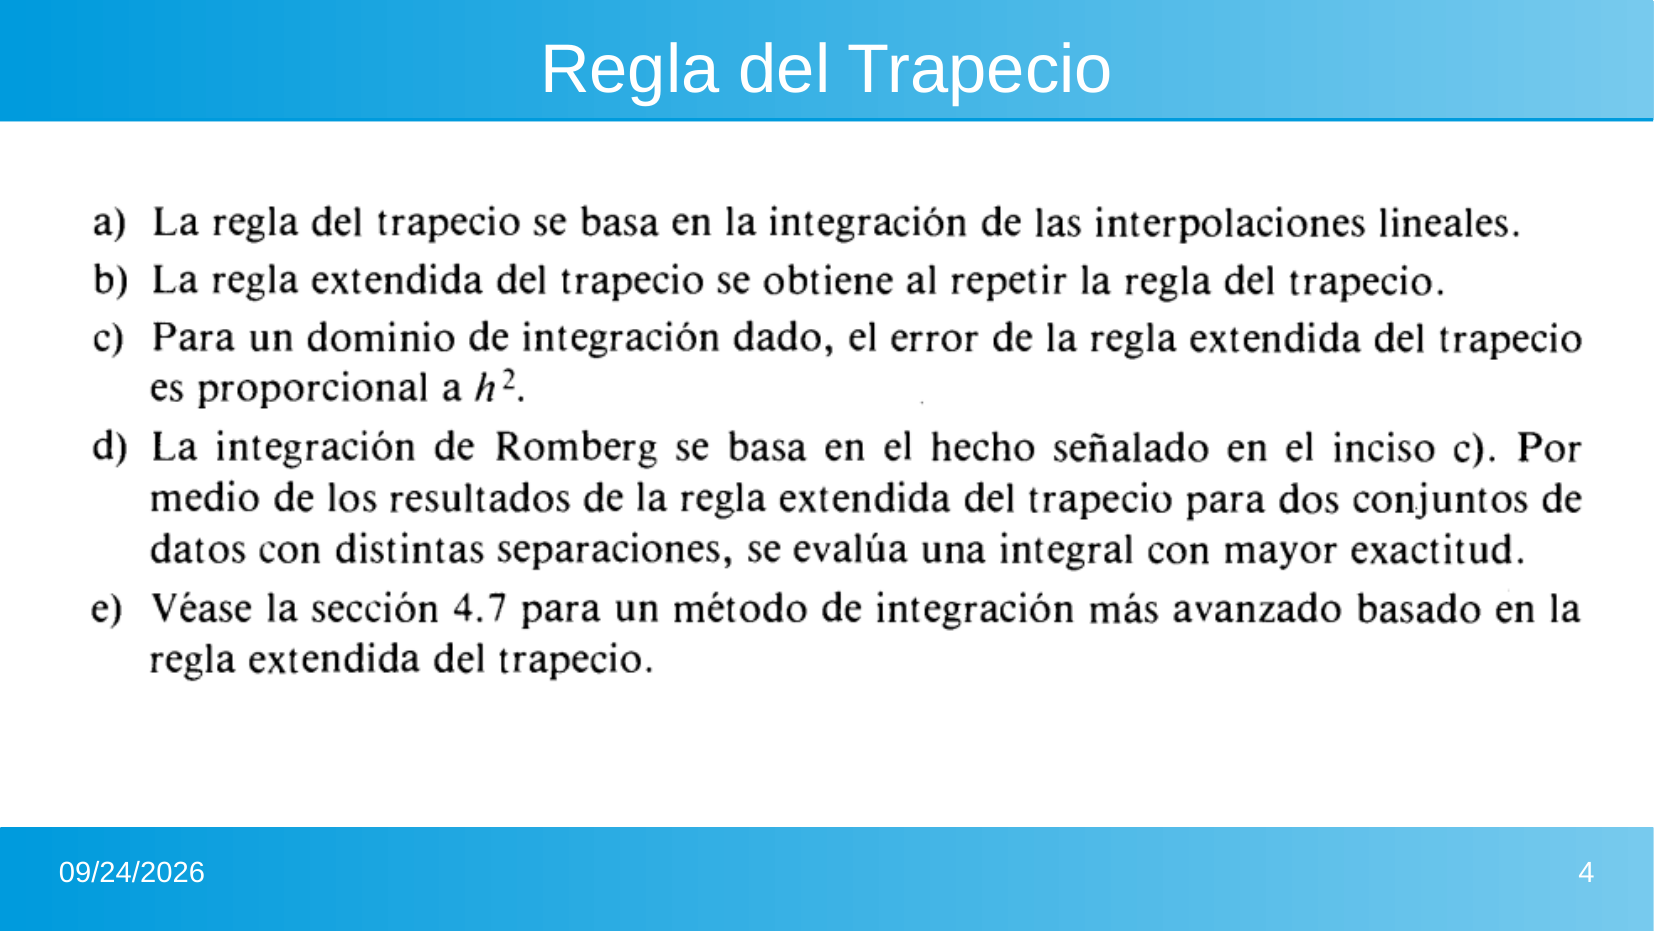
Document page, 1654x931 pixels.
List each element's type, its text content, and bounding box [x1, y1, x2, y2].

title Regla del Trapecio [59, 29, 1595, 108]
picture [53, 185, 1609, 725]
